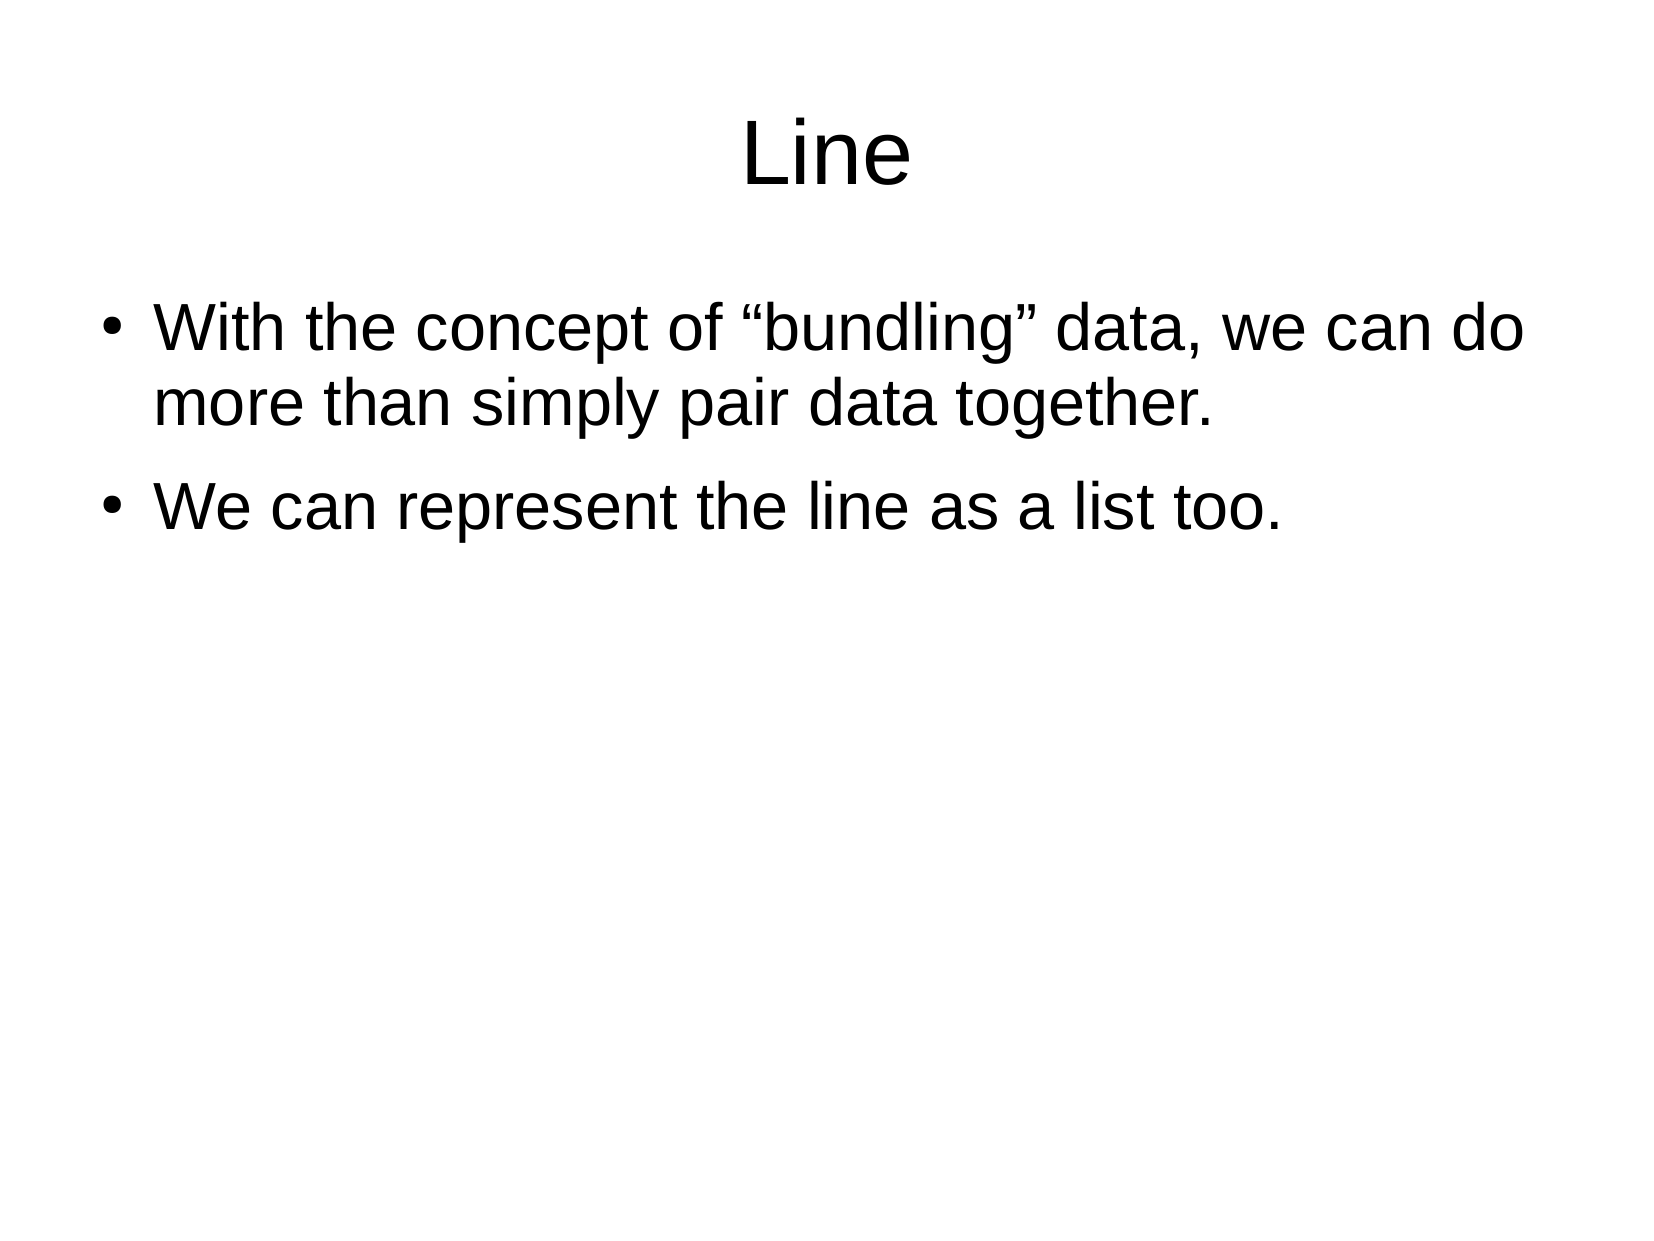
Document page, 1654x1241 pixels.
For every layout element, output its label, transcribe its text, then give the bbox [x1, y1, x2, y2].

title Line [82, 49, 1571, 257]
list With the concept of “bundling” data, we can do more than simply pair data together. We can represent the line as a list too. [82, 290, 1571, 1010]
